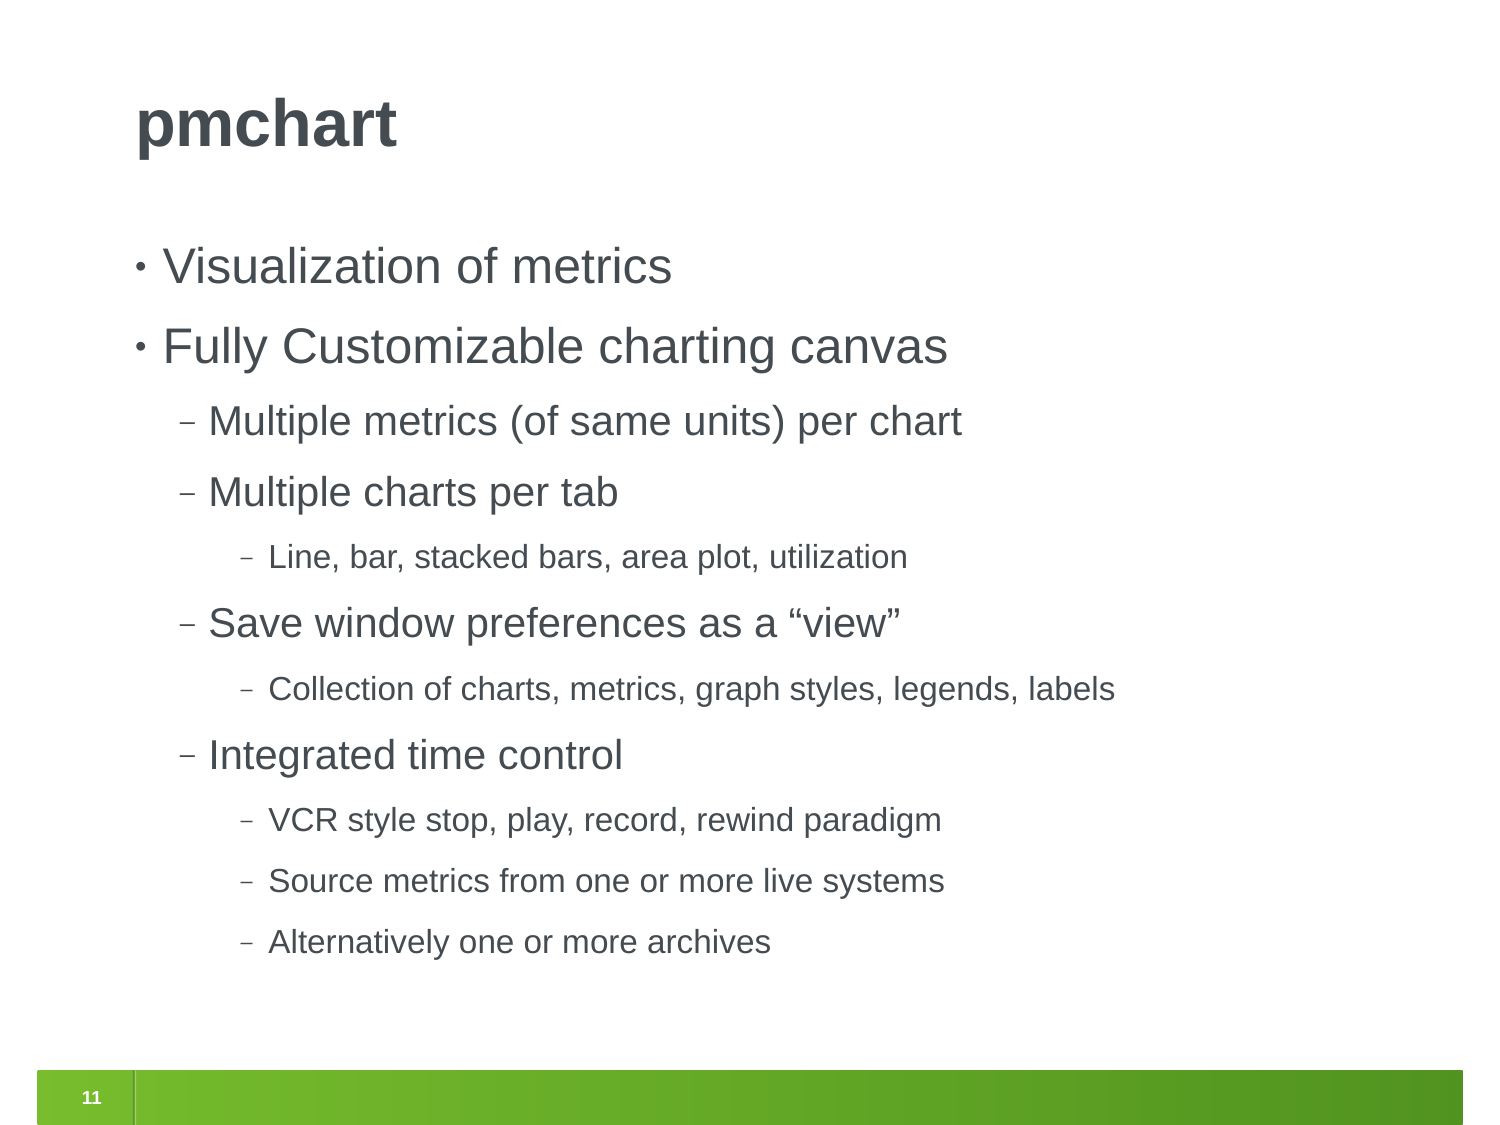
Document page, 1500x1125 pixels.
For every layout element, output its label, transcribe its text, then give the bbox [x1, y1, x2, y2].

list Visualization of metrics Fully Customizable charting canvas Multiple metrics (of same units) per chart Multiple charts per tab Line, bar, stacked bars, area plot, utilization Save window preferences as a “view” Collection of charts, metrics, graph styles, legends, labels Integrated time control VCR style stop, play, record, rewind paradigm Source metrics from one or more live systems Alternatively one or more archives [135, 238, 1372, 982]
title pmchart [135, 41, 1372, 204]
